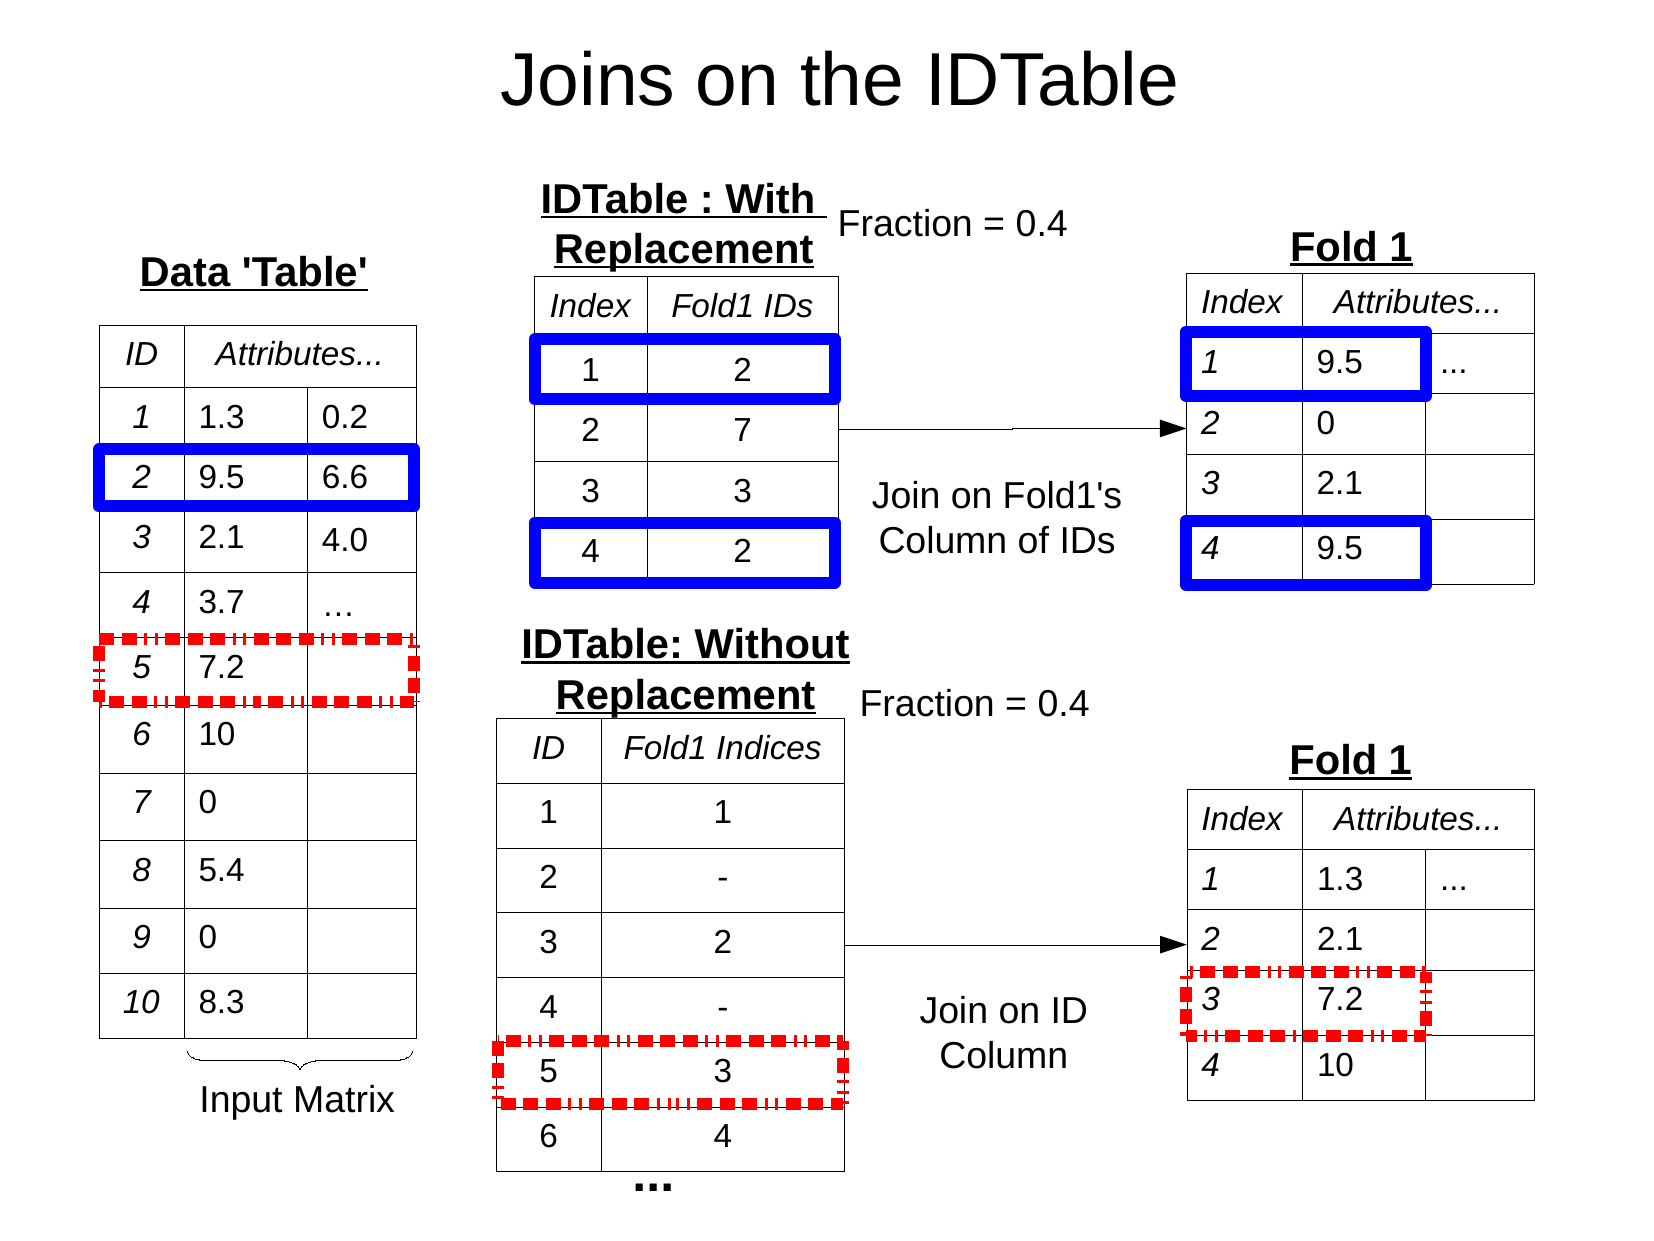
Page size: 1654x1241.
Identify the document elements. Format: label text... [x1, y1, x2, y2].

text_box Fraction = 0.4 [844, 675, 1201, 732]
table_cell 9 [100, 909, 184, 973]
table_header Index [1188, 790, 1302, 849]
table_cell [308, 774, 416, 840]
table_cell 0.2 [308, 388, 416, 443]
text_box IDTable : With Replacement [570, 164, 798, 216]
table_cell 6 [100, 706, 184, 773]
table_cell 1 [541, 345, 647, 393]
table_cell 3 [100, 512, 184, 572]
table_cell [1426, 455, 1534, 519]
table_cell [308, 638, 416, 705]
table_cell 6 [497, 1108, 601, 1171]
text_box Fold 1 [1274, 726, 1502, 783]
table_header ID [497, 719, 601, 783]
table_cell 7.2 [185, 638, 307, 705]
text_box Fold 1 [1275, 212, 1503, 269]
table_cell … [308, 573, 416, 637]
table_cell 10 [185, 706, 307, 773]
table_cell 2 [1187, 402, 1302, 454]
table_cell 0 [185, 909, 307, 973]
table_cell 2.1 [1303, 455, 1425, 515]
table_cell [1426, 394, 1534, 454]
table_cell 4 [541, 529, 647, 577]
table_cell 2.1 [1303, 910, 1425, 970]
table_cell [1426, 971, 1534, 1035]
table_cell 2 [648, 529, 829, 577]
text_box IDTable : With Replacement [570, 218, 798, 222]
text_box Fraction = 0.4 [822, 195, 1179, 253]
table_cell 2 [1188, 910, 1302, 970]
table_cell [1432, 520, 1534, 584]
table_header Attributes... [1303, 274, 1534, 333]
text_box Input Matrix [165, 1071, 429, 1152]
table_cell 4 [602, 1108, 844, 1171]
text_box Data 'Table' [124, 237, 403, 294]
table_cell 0 [1303, 402, 1425, 454]
table_cell [308, 909, 416, 973]
table_cell 10 [1303, 1036, 1425, 1100]
table_cell 9.5 [185, 455, 307, 500]
table_cell [1426, 910, 1534, 970]
table_cell 1 [1188, 850, 1302, 909]
table_cell 4 [1188, 1036, 1302, 1100]
table_cell 5 [497, 1043, 601, 1107]
table_cell 3 [497, 913, 601, 977]
text_box Join on ID Column [877, 978, 1130, 1077]
table_header Index [1187, 274, 1302, 326]
table_cell 1 [497, 784, 601, 848]
table_cell 1 [602, 784, 844, 848]
text_box IDTable: Without Replacement [572, 609, 800, 661]
text_box ... [617, 1138, 690, 1211]
table_cell 3 [1188, 971, 1302, 1035]
table_cell 7.2 [1303, 971, 1425, 1035]
table_cell ... [1426, 850, 1534, 909]
table_cell 4 [1192, 527, 1302, 579]
table_cell 4 [497, 978, 601, 1042]
table_cell 3 [1187, 455, 1302, 515]
table_cell [1426, 1036, 1534, 1100]
table_header Index [535, 277, 647, 333]
table_cell 1.3 [1303, 850, 1425, 909]
table_cell [308, 841, 416, 908]
table_cell 2 [535, 405, 647, 461]
table_cell 5 [100, 638, 184, 705]
table_cell 4 [100, 573, 184, 637]
table_cell 9.5 [1303, 338, 1420, 390]
table_cell 1 [1192, 338, 1302, 390]
table_cell 1.3 [185, 388, 307, 443]
table_cell 2 [648, 345, 829, 393]
table_cell - [602, 978, 844, 1042]
table_header Attributes... [1303, 790, 1534, 849]
table_cell 5.4 [185, 841, 307, 908]
table_cell 8.3 [185, 974, 307, 1038]
table_cell 8 [100, 841, 184, 908]
text_box Join on Fold1's Column of IDs [871, 463, 1123, 563]
table_cell 4.0 [308, 512, 416, 572]
table_cell 2 [497, 849, 601, 912]
table_header Fold1 IDs [648, 277, 838, 333]
table_cell 2 [105, 455, 184, 500]
table_cell 3 [535, 462, 647, 517]
table_cell 3 [648, 462, 838, 517]
table_header Attributes... [185, 326, 416, 387]
table_cell 2.1 [185, 512, 307, 572]
table_cell 7 [648, 405, 838, 461]
table_cell ... [1432, 334, 1534, 393]
table_cell [308, 974, 416, 1038]
table_cell 10 [100, 974, 184, 1038]
table_cell [308, 706, 416, 773]
table_header ID [100, 326, 184, 387]
table_cell 2 [602, 913, 844, 977]
table_cell 1 [100, 388, 184, 443]
table_cell 9.5 [1303, 527, 1420, 579]
table_cell 0 [185, 774, 307, 840]
title Joins on the IDTable [82, 8, 1571, 147]
table_cell 7 [100, 774, 184, 840]
table_cell - [602, 849, 844, 912]
table_cell 3.7 [185, 573, 307, 637]
table_header Fold1 Indices [602, 719, 844, 783]
table_cell 6.6 [308, 455, 408, 500]
table_cell 3 [602, 1043, 844, 1107]
